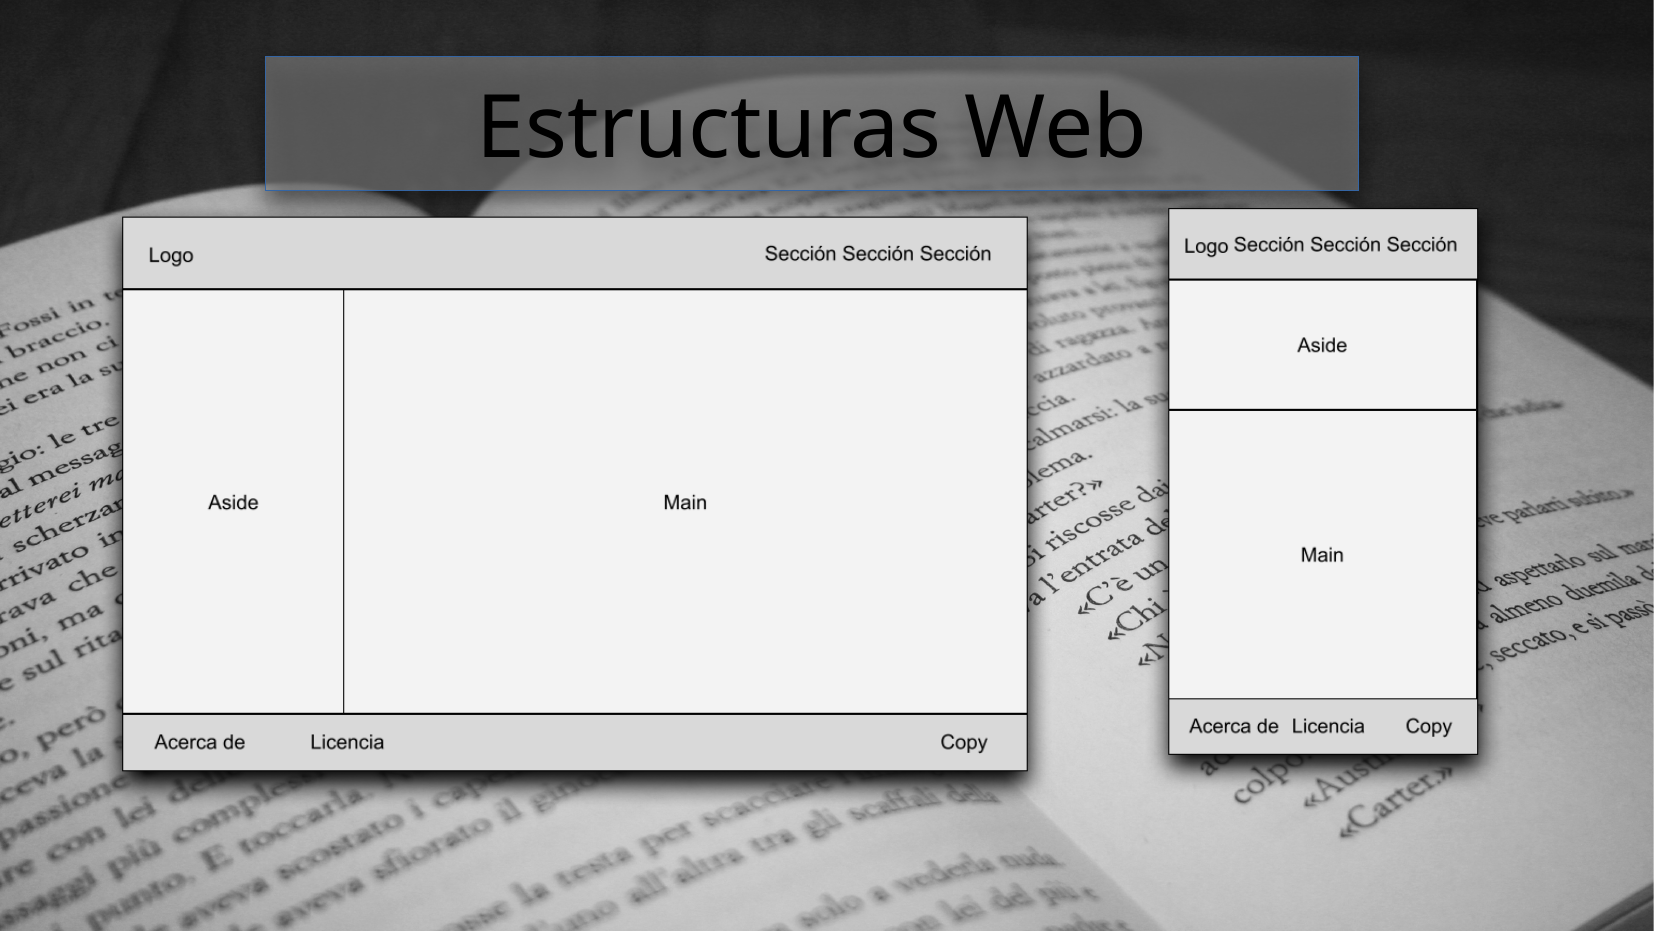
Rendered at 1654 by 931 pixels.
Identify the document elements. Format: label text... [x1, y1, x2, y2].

picture [0, 0, 1654, 931]
text_box Estructuras Web [265, 59, 1359, 189]
